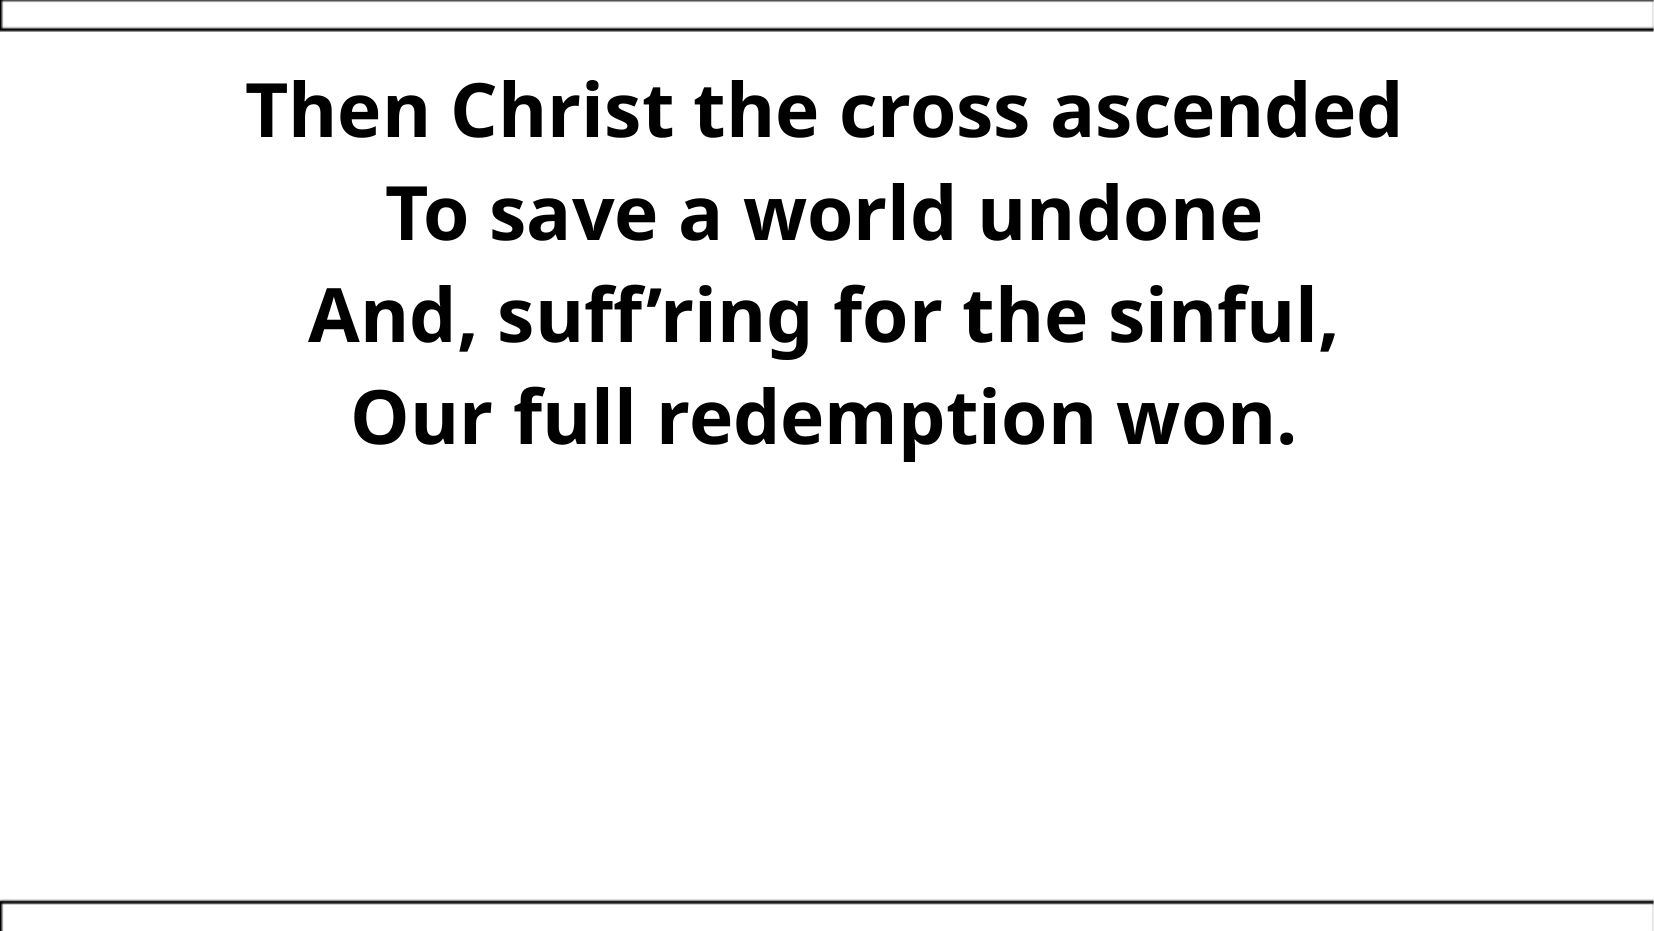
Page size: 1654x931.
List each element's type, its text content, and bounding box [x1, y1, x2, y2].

picture [0, 0, 1654, 931]
text_box Then Christ the cross ascended To save a world undone And, suff’ring for the sinful, Our full redemption won. [105, 50, 1546, 465]
